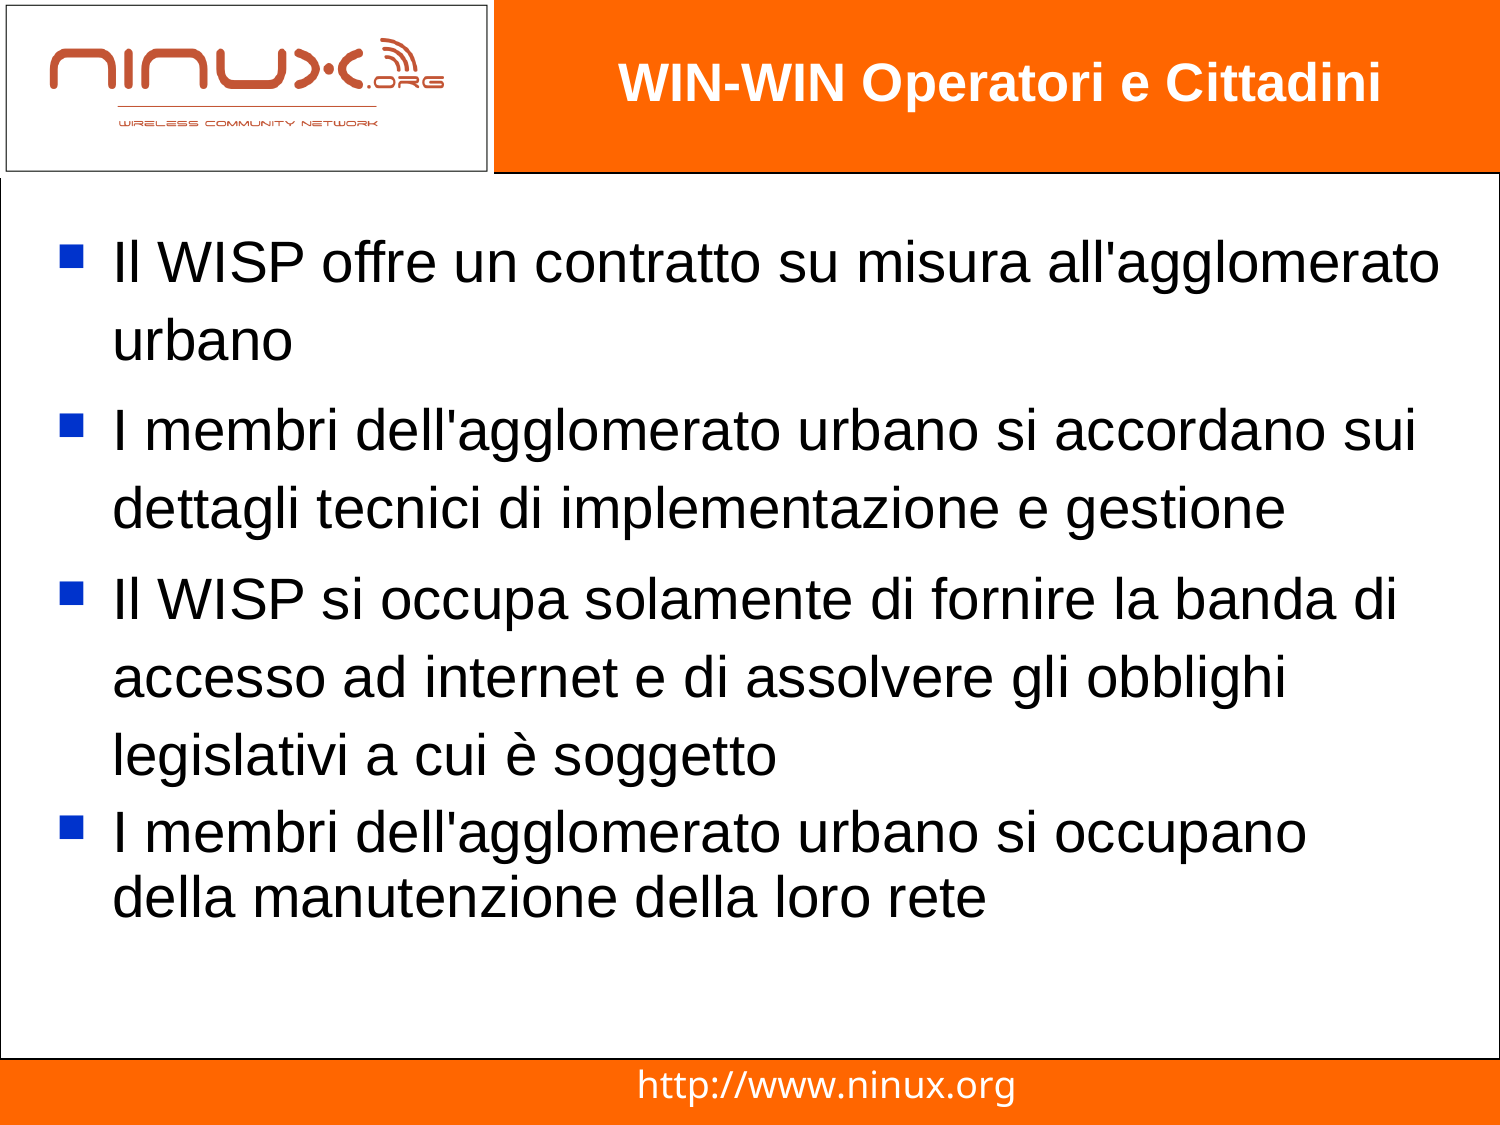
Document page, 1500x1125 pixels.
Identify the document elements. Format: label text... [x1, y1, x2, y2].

title WIN-WIN Operatori e Cittadini [501, 0, 1500, 165]
text_box http://www.ninux.org [621, 1053, 1159, 1125]
list Il WISP offre un contratto su misura all'agglomerato urbano I membri dell'agglomerato urbano si accordano sui dettagli tecnici di implementazione e gestione Il WISP si occupa solamente di fornire la banda di accesso ad internet e di assolvere gli obblighi legislativi a cui è soggetto I membri dell'agglomerato urbano si occupano della manutenzione della loro rete [41, 208, 1463, 1062]
picture [0, 0, 494, 178]
